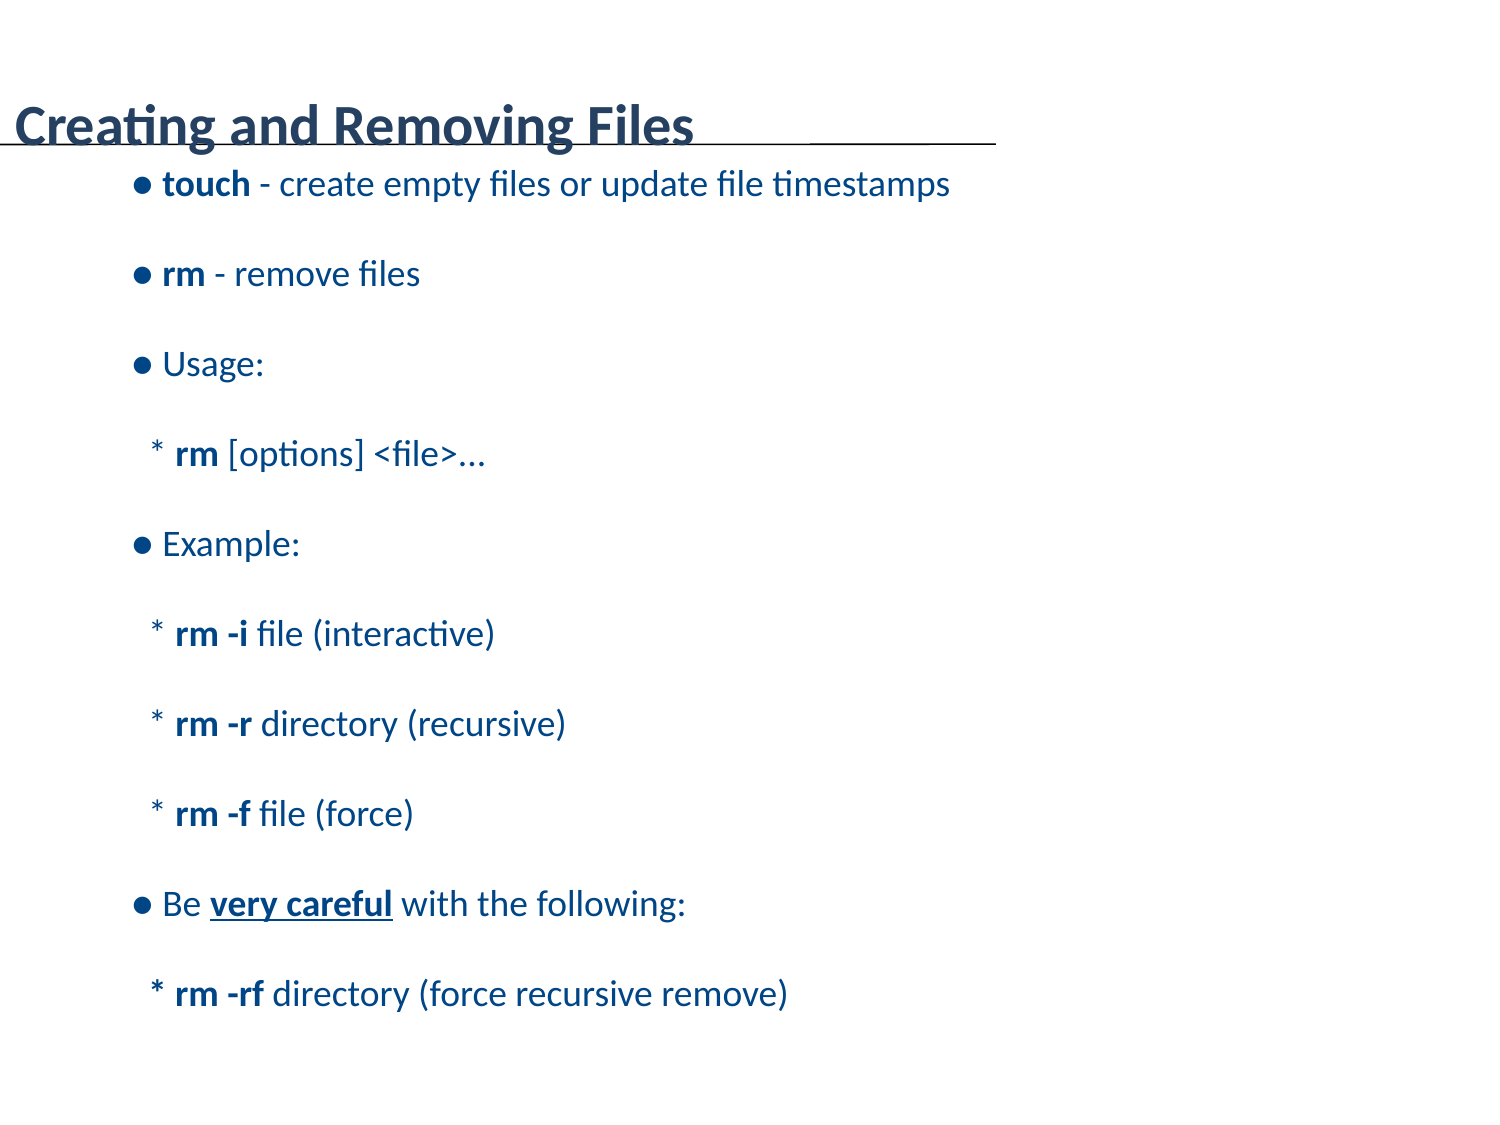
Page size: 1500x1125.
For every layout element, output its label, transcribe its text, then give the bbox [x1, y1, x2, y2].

text_box ● touch - create empty files or update file timestamps ● rm - remove files ● Usage: * rm [options] <file>... ● Example: * rm -i file (interactive) * rm -r directory (recursive) * rm -f file (force) ● Be very careful with the following: * rm -rf directory (force recursive remove) [116, 106, 1437, 1022]
text_box Creating and Removing Files [0, 79, 1141, 165]
